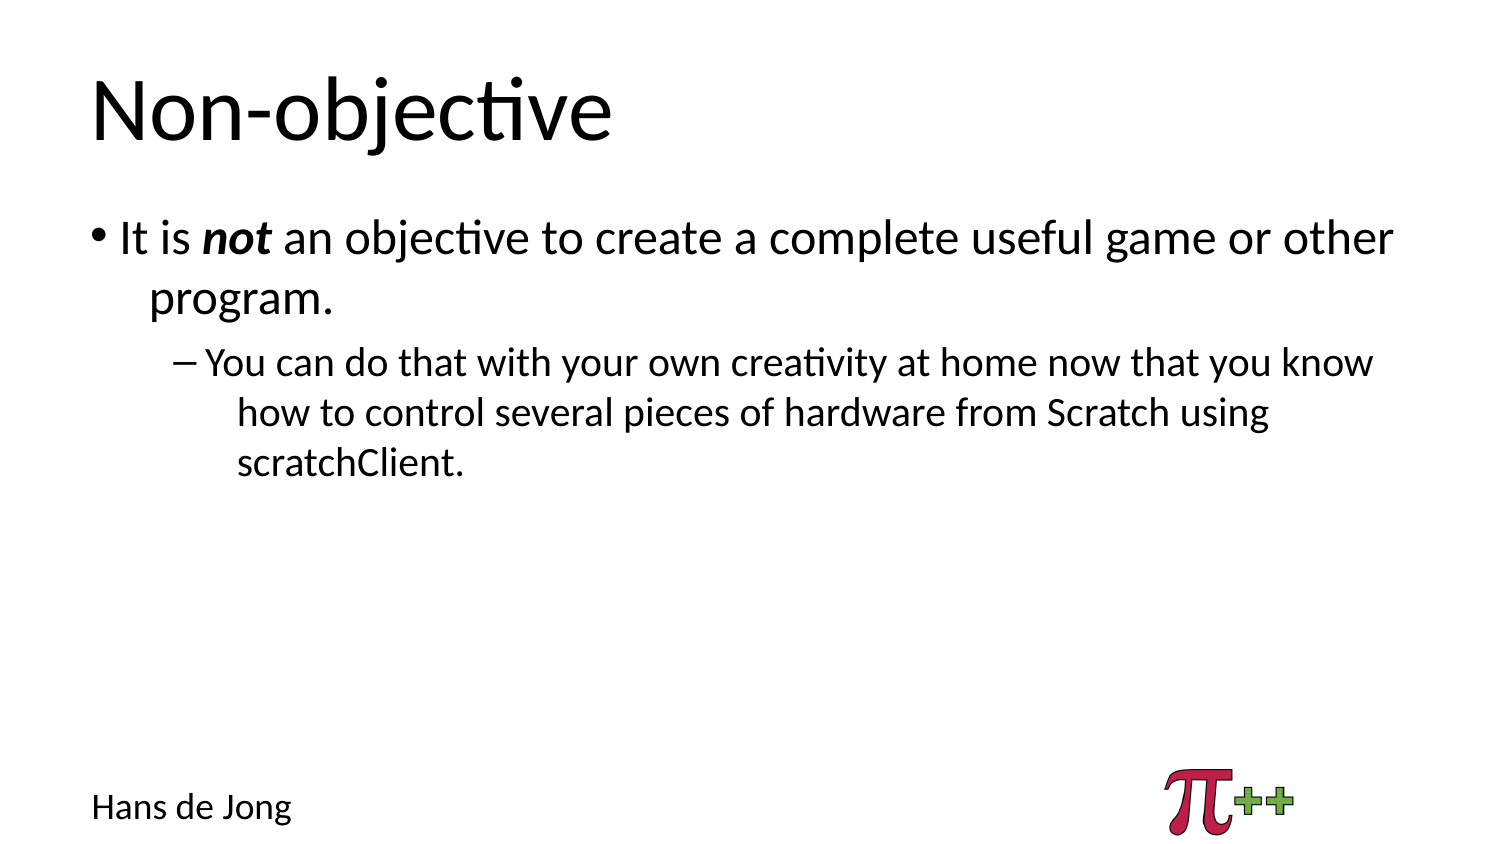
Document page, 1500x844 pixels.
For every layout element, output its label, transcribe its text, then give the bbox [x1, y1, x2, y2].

list It is not an objective to create a complete useful game or other program. You can do that with your own creativity at home now that you know how to control several pieces of hardware from Scratch using scratchClient. [75, 196, 1426, 754]
title Non-objective [75, 33, 1426, 175]
